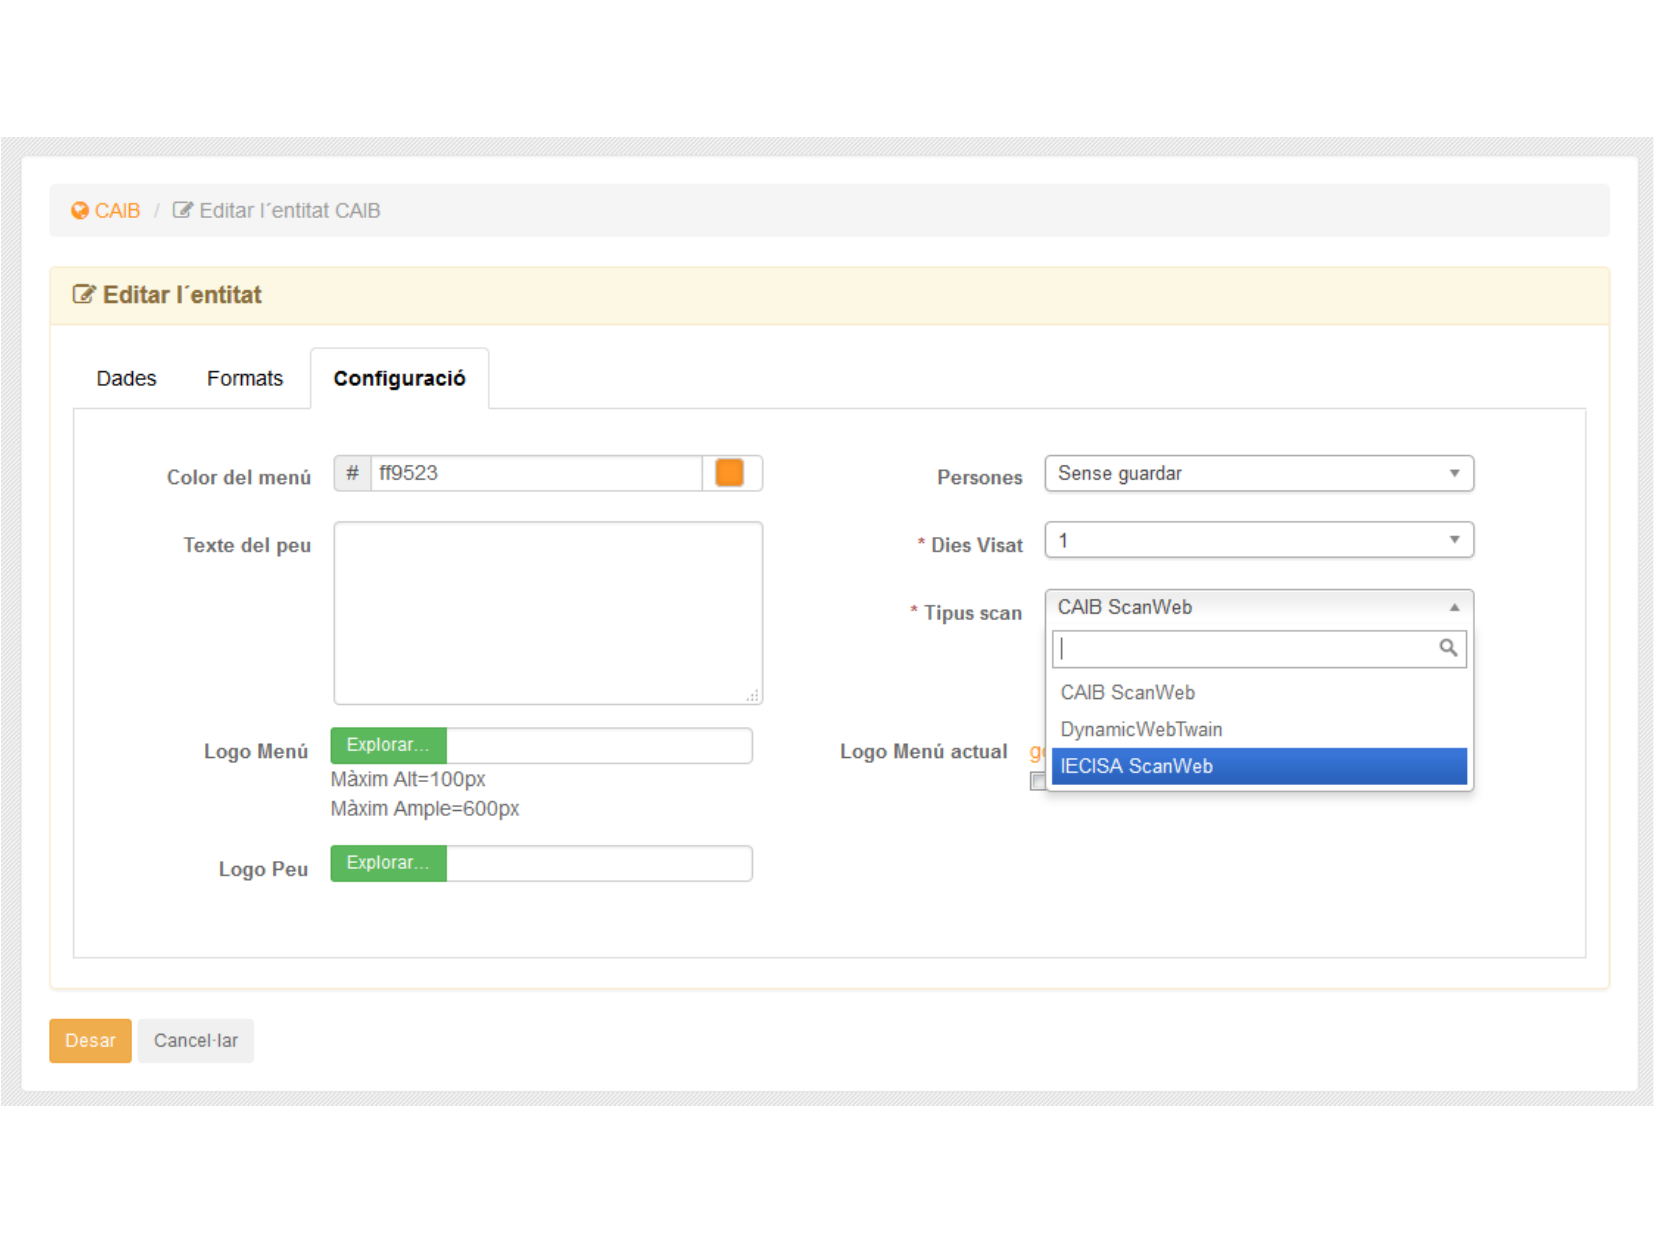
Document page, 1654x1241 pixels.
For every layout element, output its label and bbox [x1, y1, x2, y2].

picture [1, 137, 1654, 1106]
